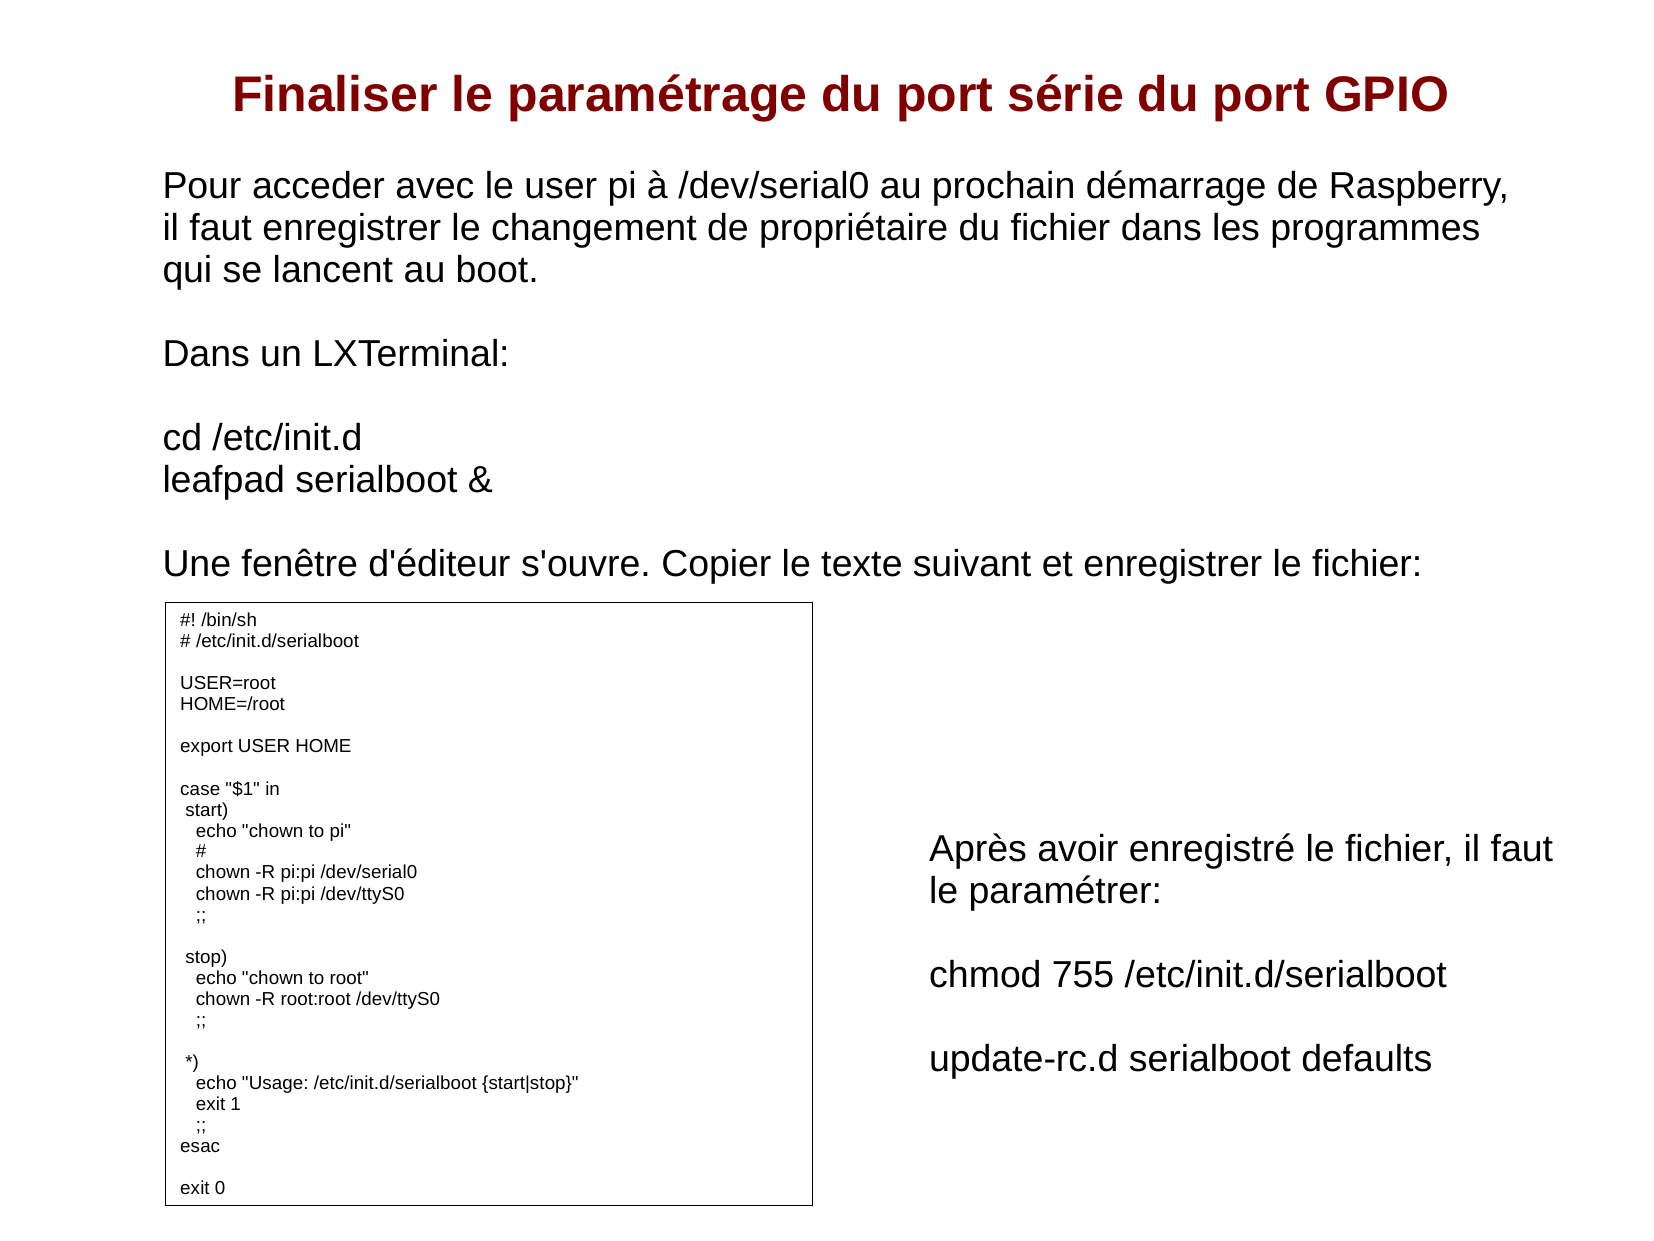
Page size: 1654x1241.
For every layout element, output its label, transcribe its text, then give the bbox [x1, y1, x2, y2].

text_box #! /bin/sh # /etc/init.d/serialboot USER=root HOME=/root export USER HOME case "$1" in start) echo "chown to pi" # chown -R pi:pi /dev/serial0 chown -R pi:pi /dev/ttyS0 ;; stop) echo "chown to root" chown -R root:root /dev/ttyS0 ;; *) echo "Usage: /etc/init.d/serialboot {start|stop}" exit 1 ;; esac exit 0 [165, 602, 813, 1193]
text_box Après avoir enregistré le fichier, il faut le paramétrer: chmod 755 /etc/init.d/serialboot update-rc.d serialboot defaults [914, 820, 1577, 1172]
text_box Finaliser le paramétrage du port série du port GPIO Pour acceder avec le user pi à /dev/serial0 au prochain démarrage de Raspberry, il faut enregistrer le changement de propriétaire du fichier dans les programmes qui se lancent au boot. Dans un LXTerminal: cd /etc/init.d leafpad serialboot & Une fenêtre d'éditeur s'ouvre. Copier le texte suivant et enregistrer le fichier: [147, 59, 1610, 690]
